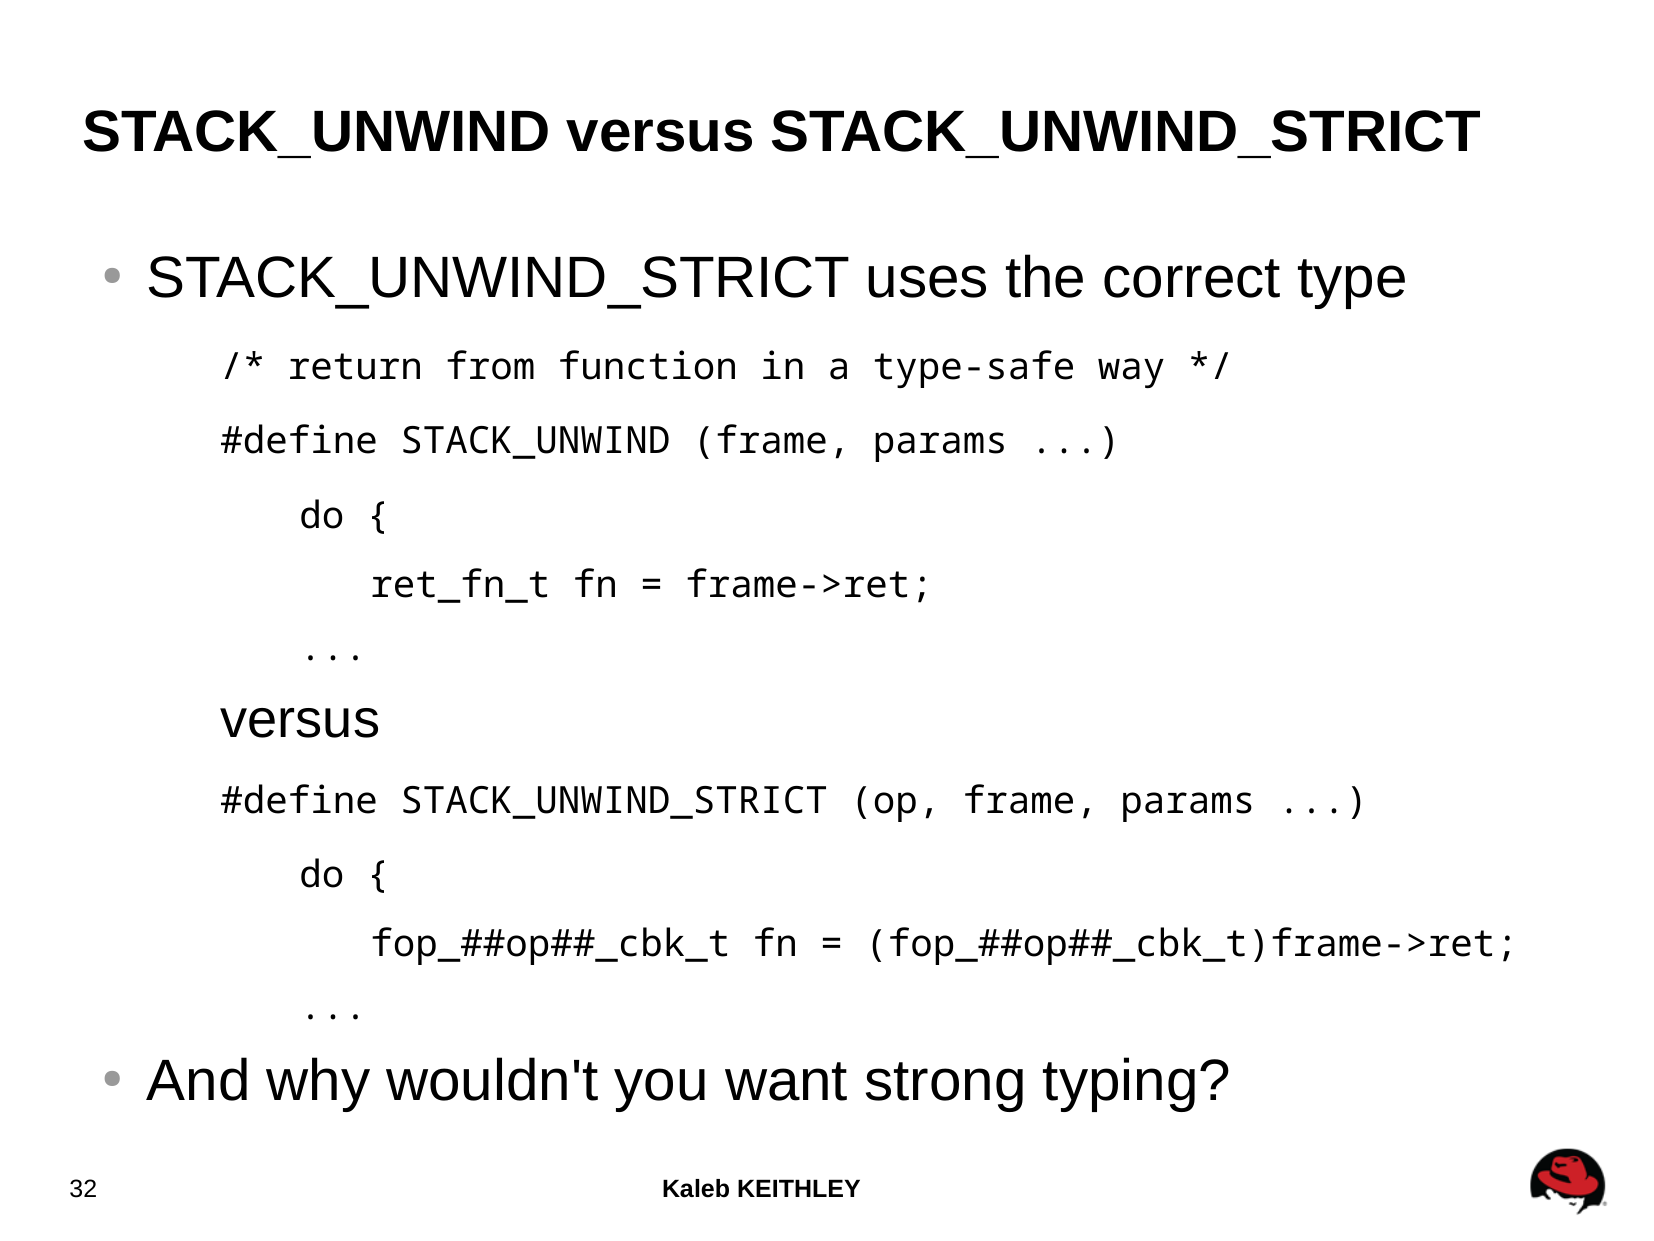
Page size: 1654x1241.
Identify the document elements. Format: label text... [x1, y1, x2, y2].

list STACK_UNWIND_STRICT uses the correct type /* return from function in a type-safe way */ #define STACK_UNWIND (frame, params ...) do { ret_fn_t fn = frame->ret; ... versus #define STACK_UNWIND_STRICT (op, frame, params ...) do { fop_##op##_cbk_t fn = (fop_##op##_cbk_t)frame->ret; ... And why wouldn't you want strong typing? [86, 244, 1576, 1046]
picture [1529, 1146, 1613, 1224]
title STACK_UNWIND versus STACK_UNWIND_STRICT [82, 37, 1571, 226]
